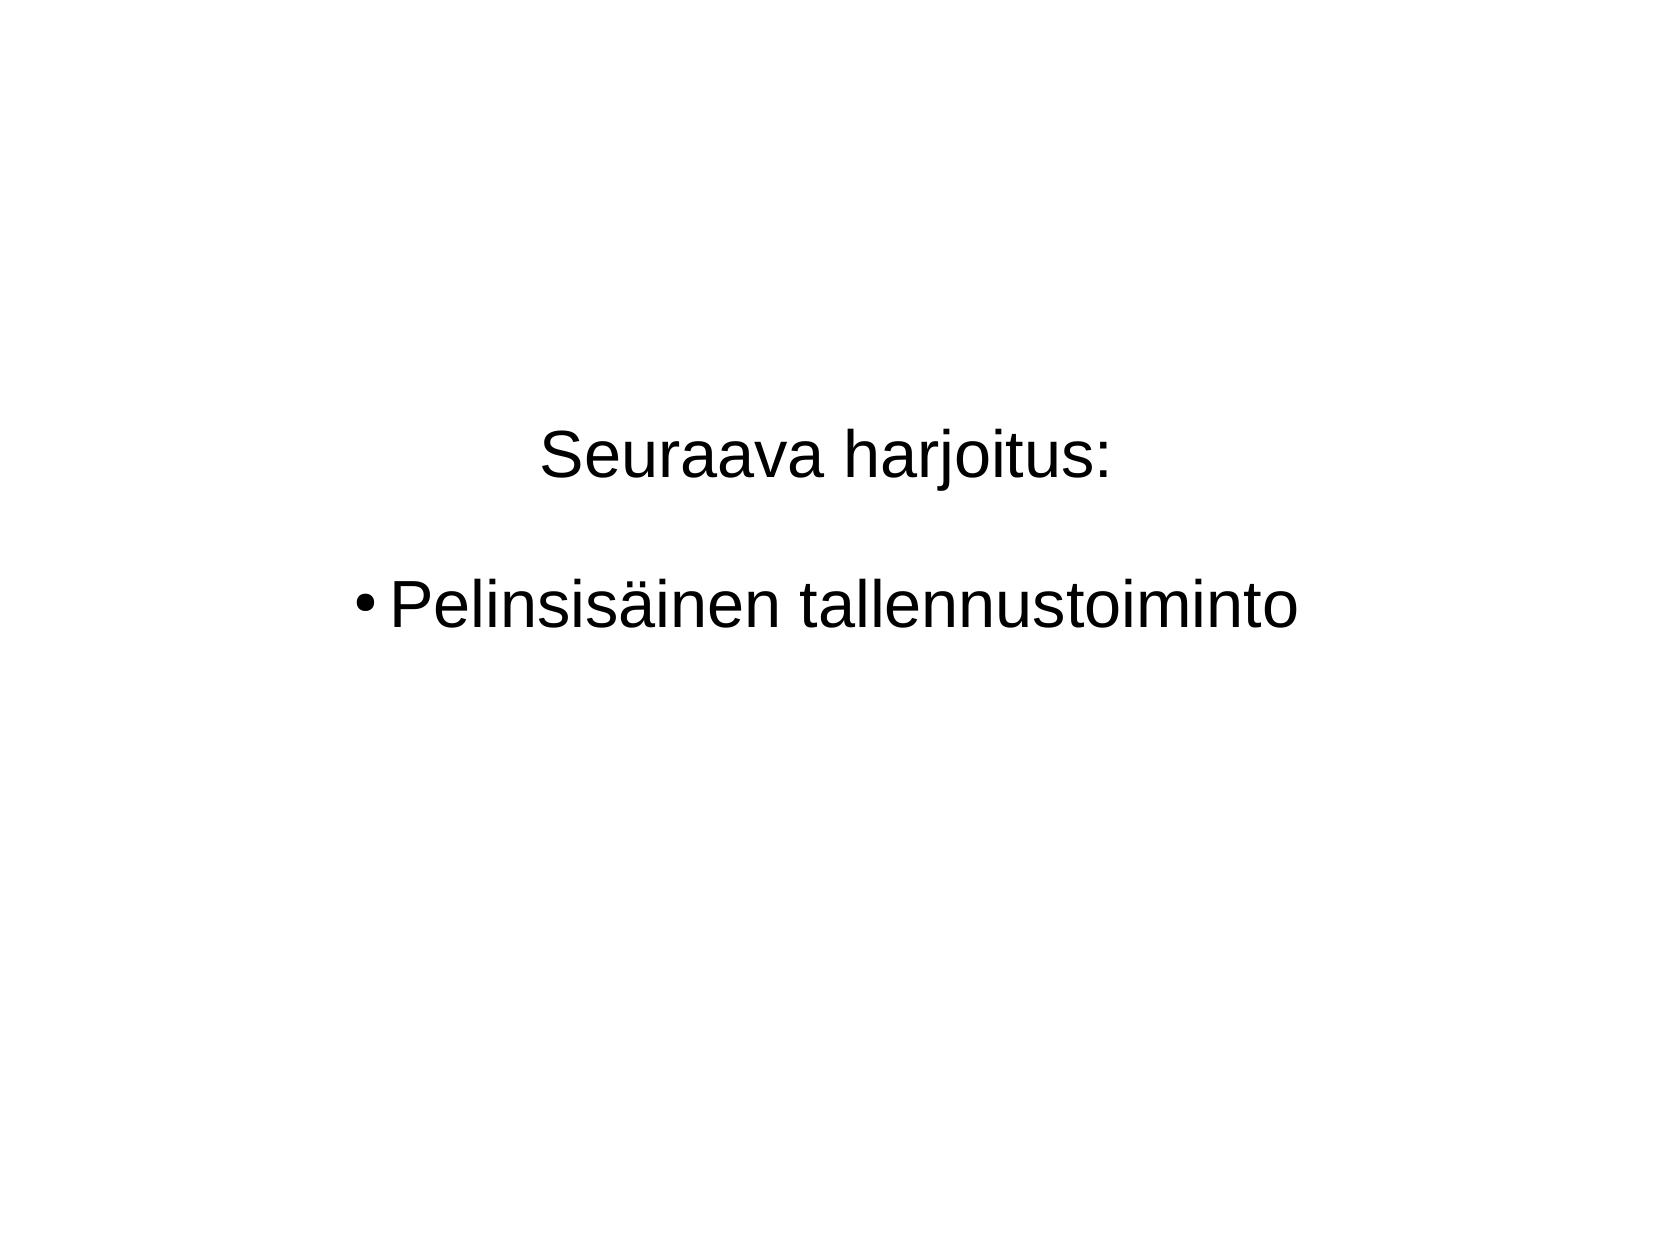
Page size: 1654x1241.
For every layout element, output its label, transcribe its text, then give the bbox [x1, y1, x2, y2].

subtitle Seuraava harjoitus: Pelinsisäinen tallennustoiminto [82, 49, 1571, 1010]
